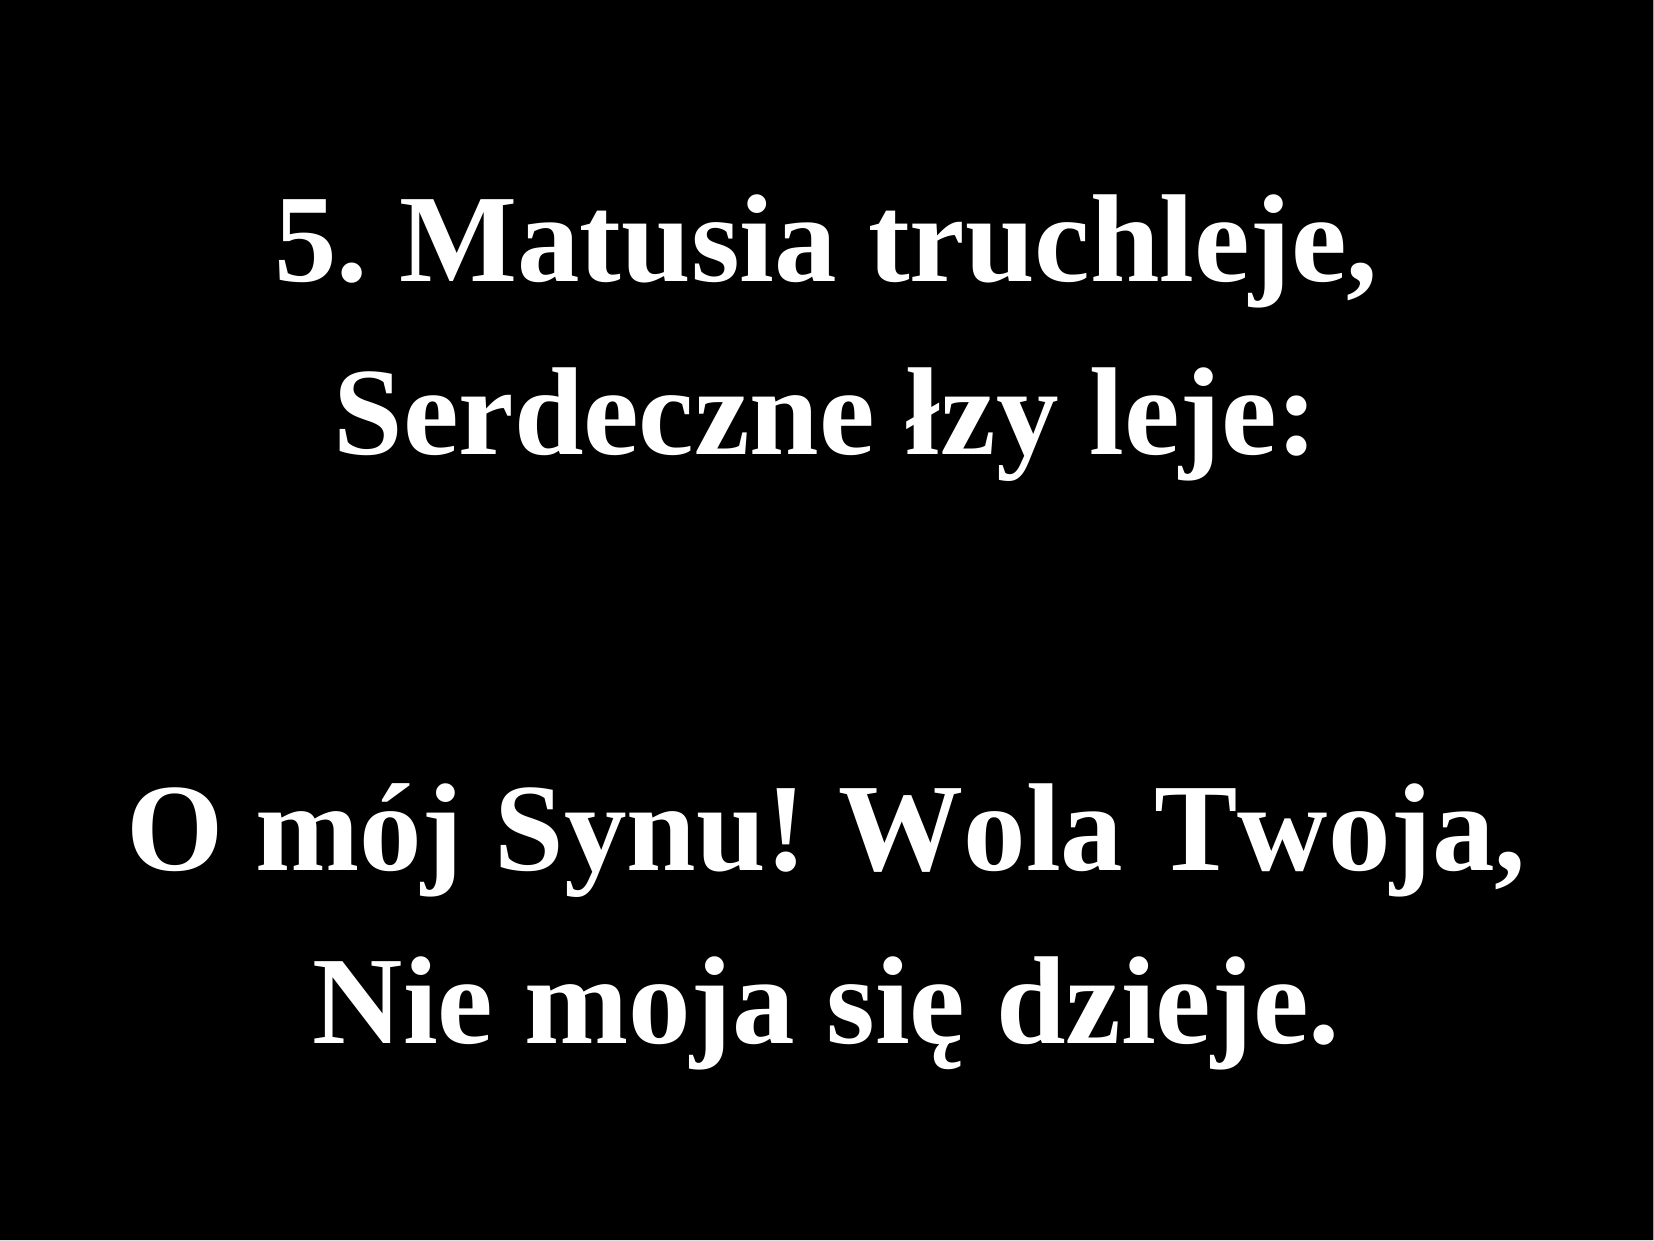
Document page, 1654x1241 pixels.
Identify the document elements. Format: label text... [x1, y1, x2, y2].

title 5. Matusia truchleje, ppp Serdeczne łzy leje: O mój Synu! Wola Twoja, ppp Nie moja się dzieje. [0, 0, 1654, 1241]
